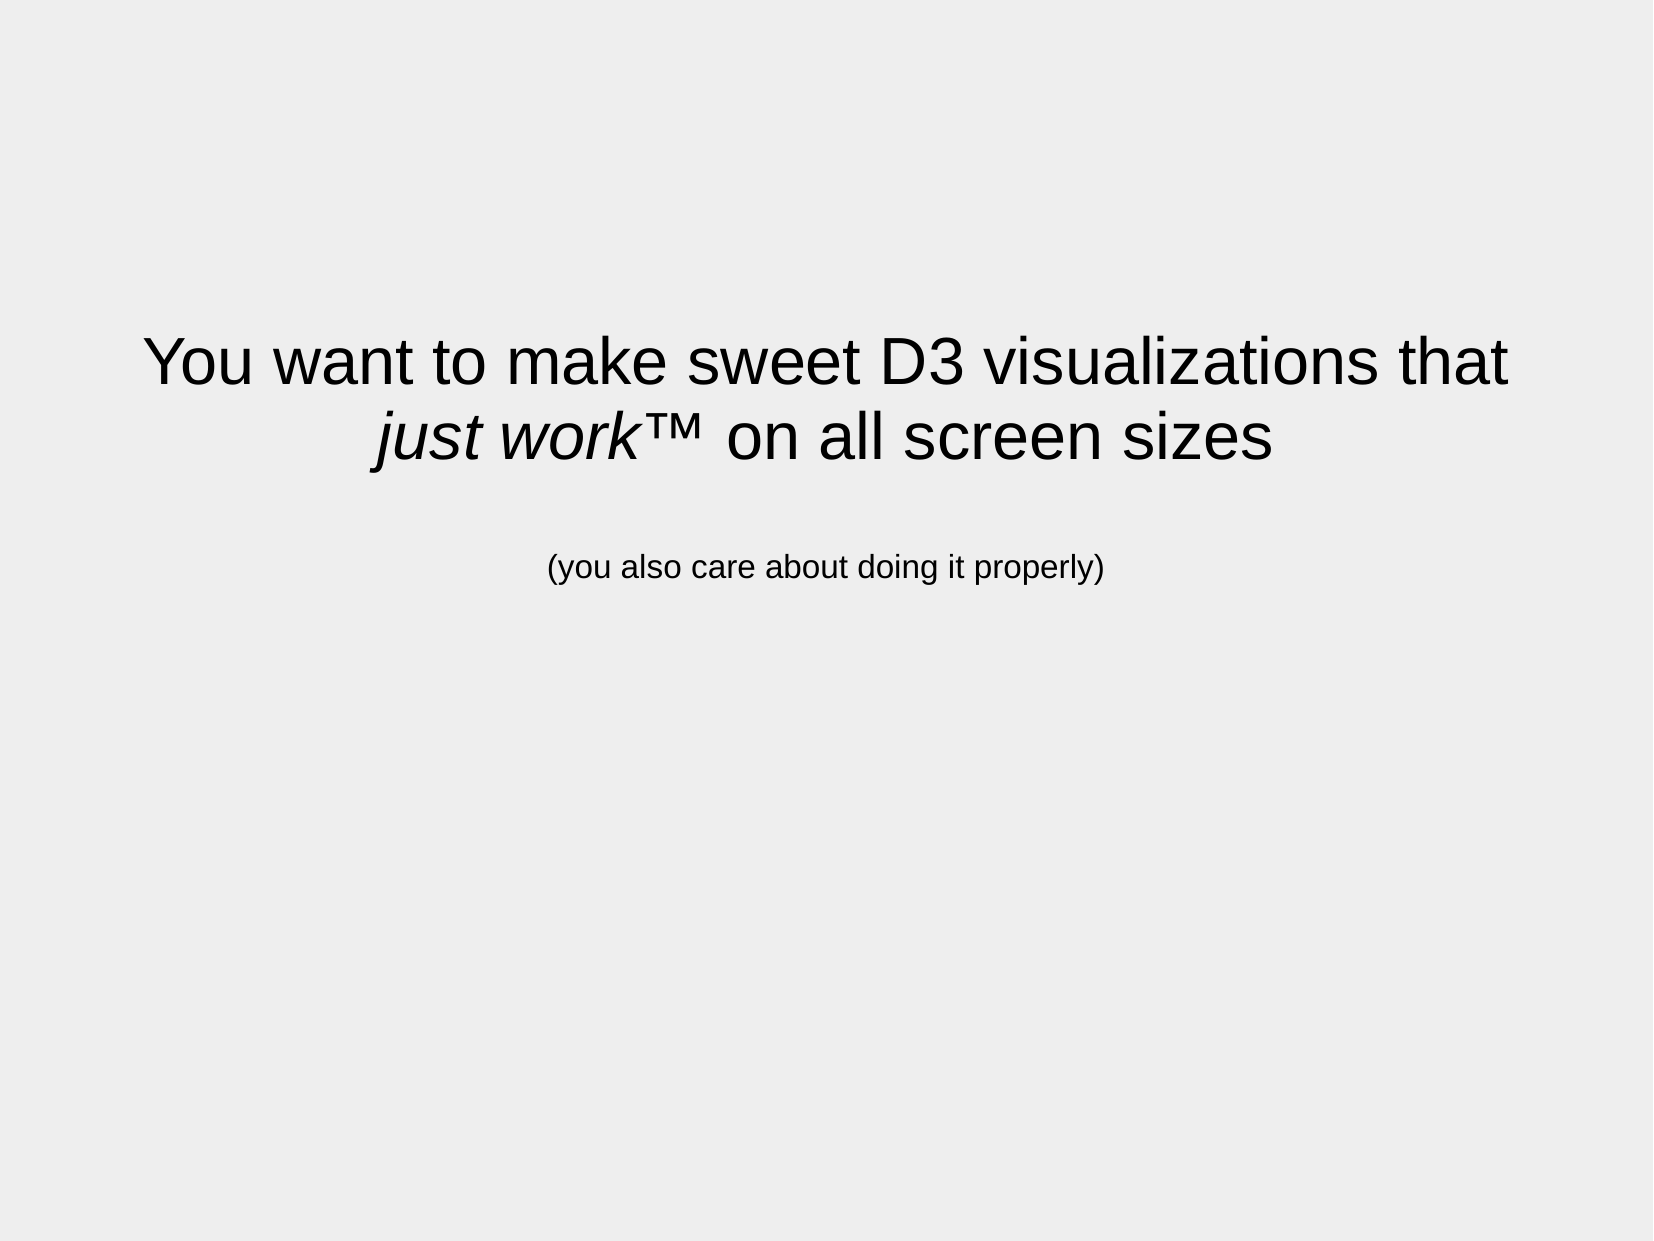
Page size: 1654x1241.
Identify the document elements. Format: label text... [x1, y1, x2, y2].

subtitle You want to make sweet D3 visualizations that just work™ on all screen sizes (you also care about doing it properly) [82, 49, 1571, 1010]
